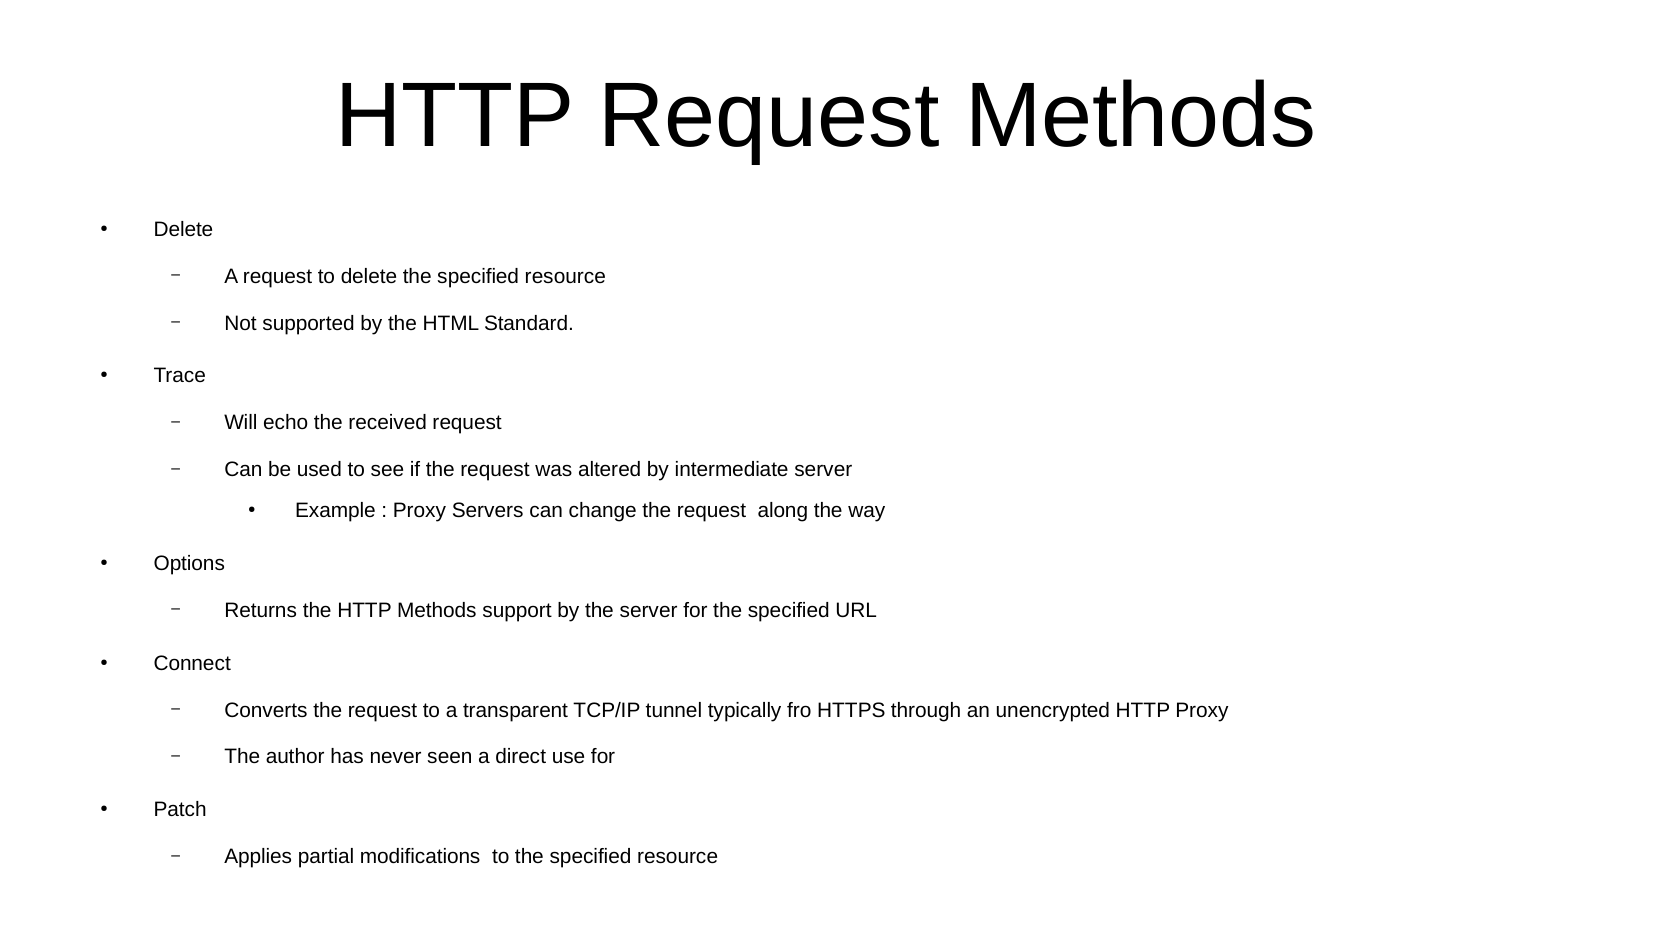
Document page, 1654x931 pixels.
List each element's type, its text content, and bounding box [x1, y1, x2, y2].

list Delete A request to delete the specified resource Not supported by the HTML Standard. Trace Will echo the received request Can be used to see if the request was altered by intermediate server Example : Proxy Servers can change the request along the way Options Returns the HTTP Methods support by the server for the specified URL Connect Converts the request to a transparent TCP/IP tunnel typically fro HTTPS through an unencrypted HTTP Proxy The author has never seen a direct use for Patch Applies partial modifications to the specified resource [82, 217, 1613, 901]
title HTTP Request Methods [82, 37, 1571, 193]
